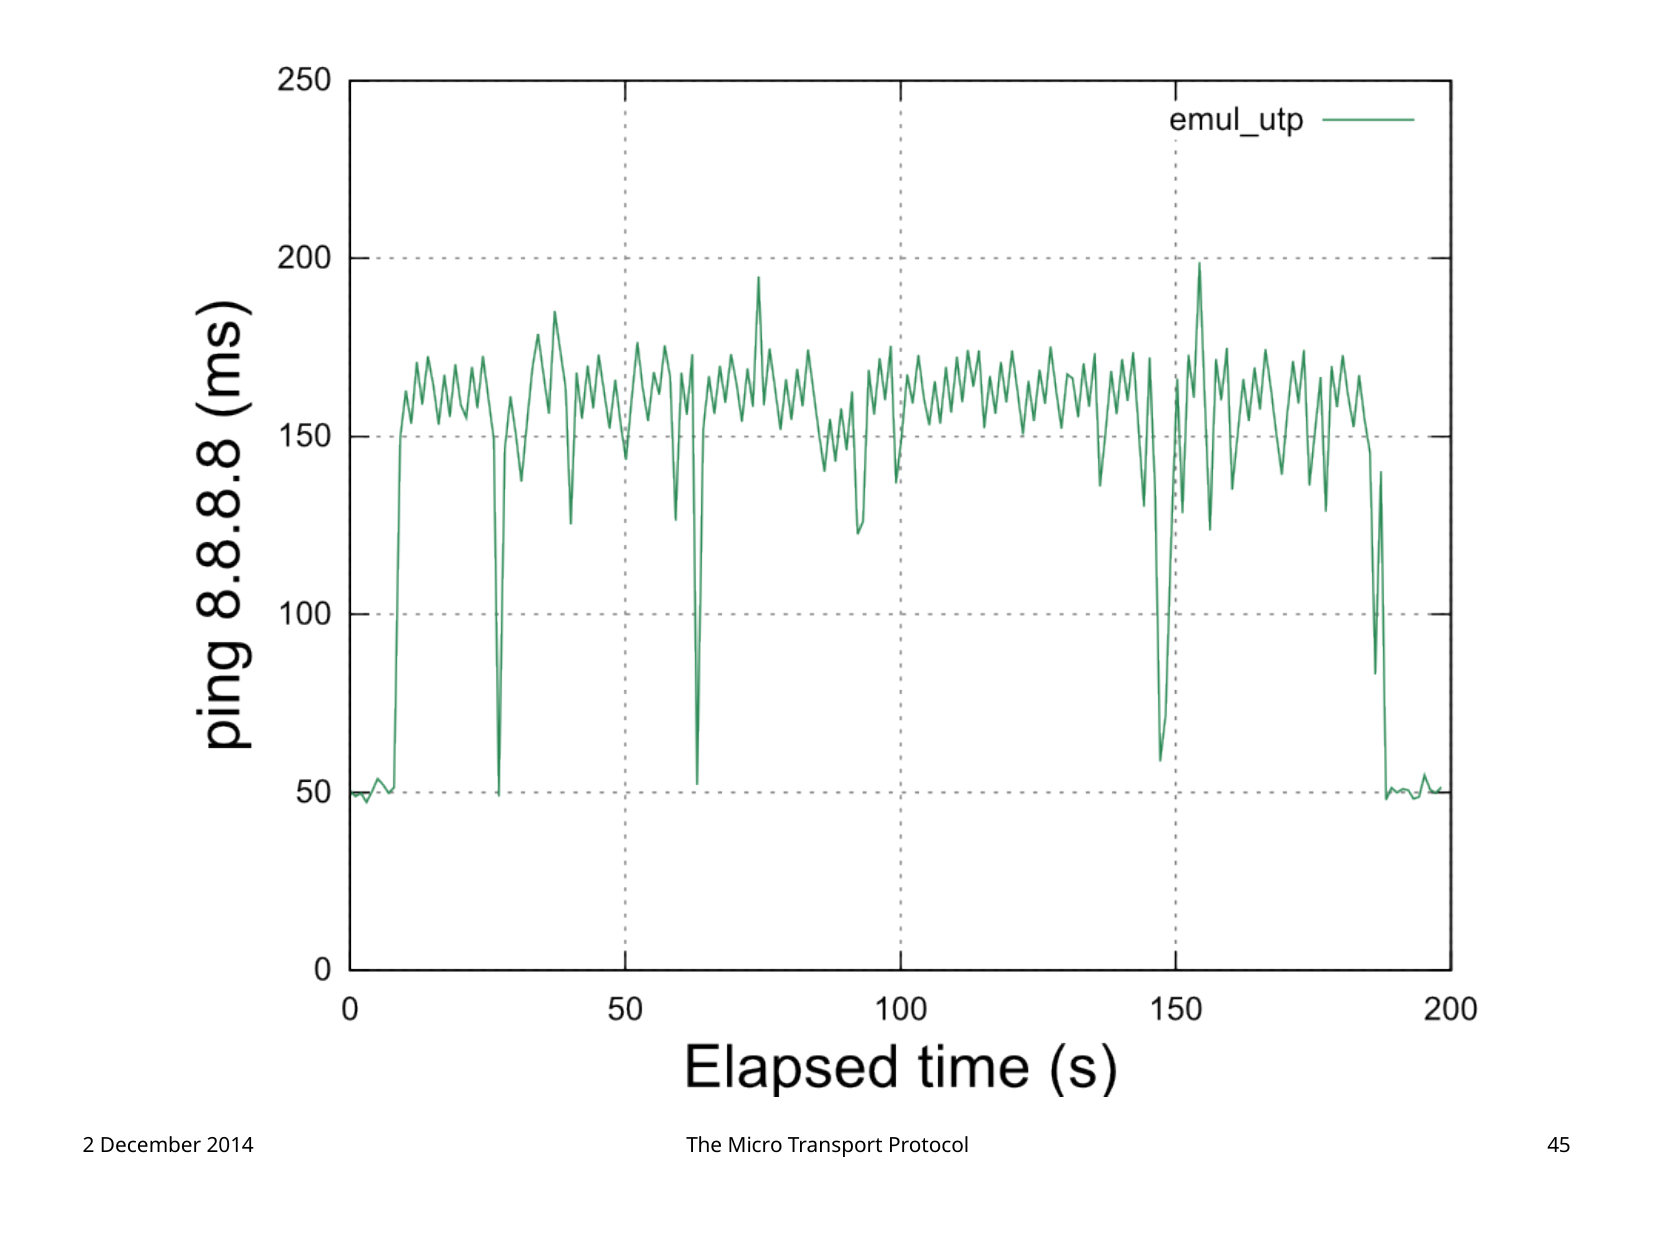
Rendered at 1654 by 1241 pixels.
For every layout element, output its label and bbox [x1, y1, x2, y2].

picture [193, 44, 1506, 1097]
